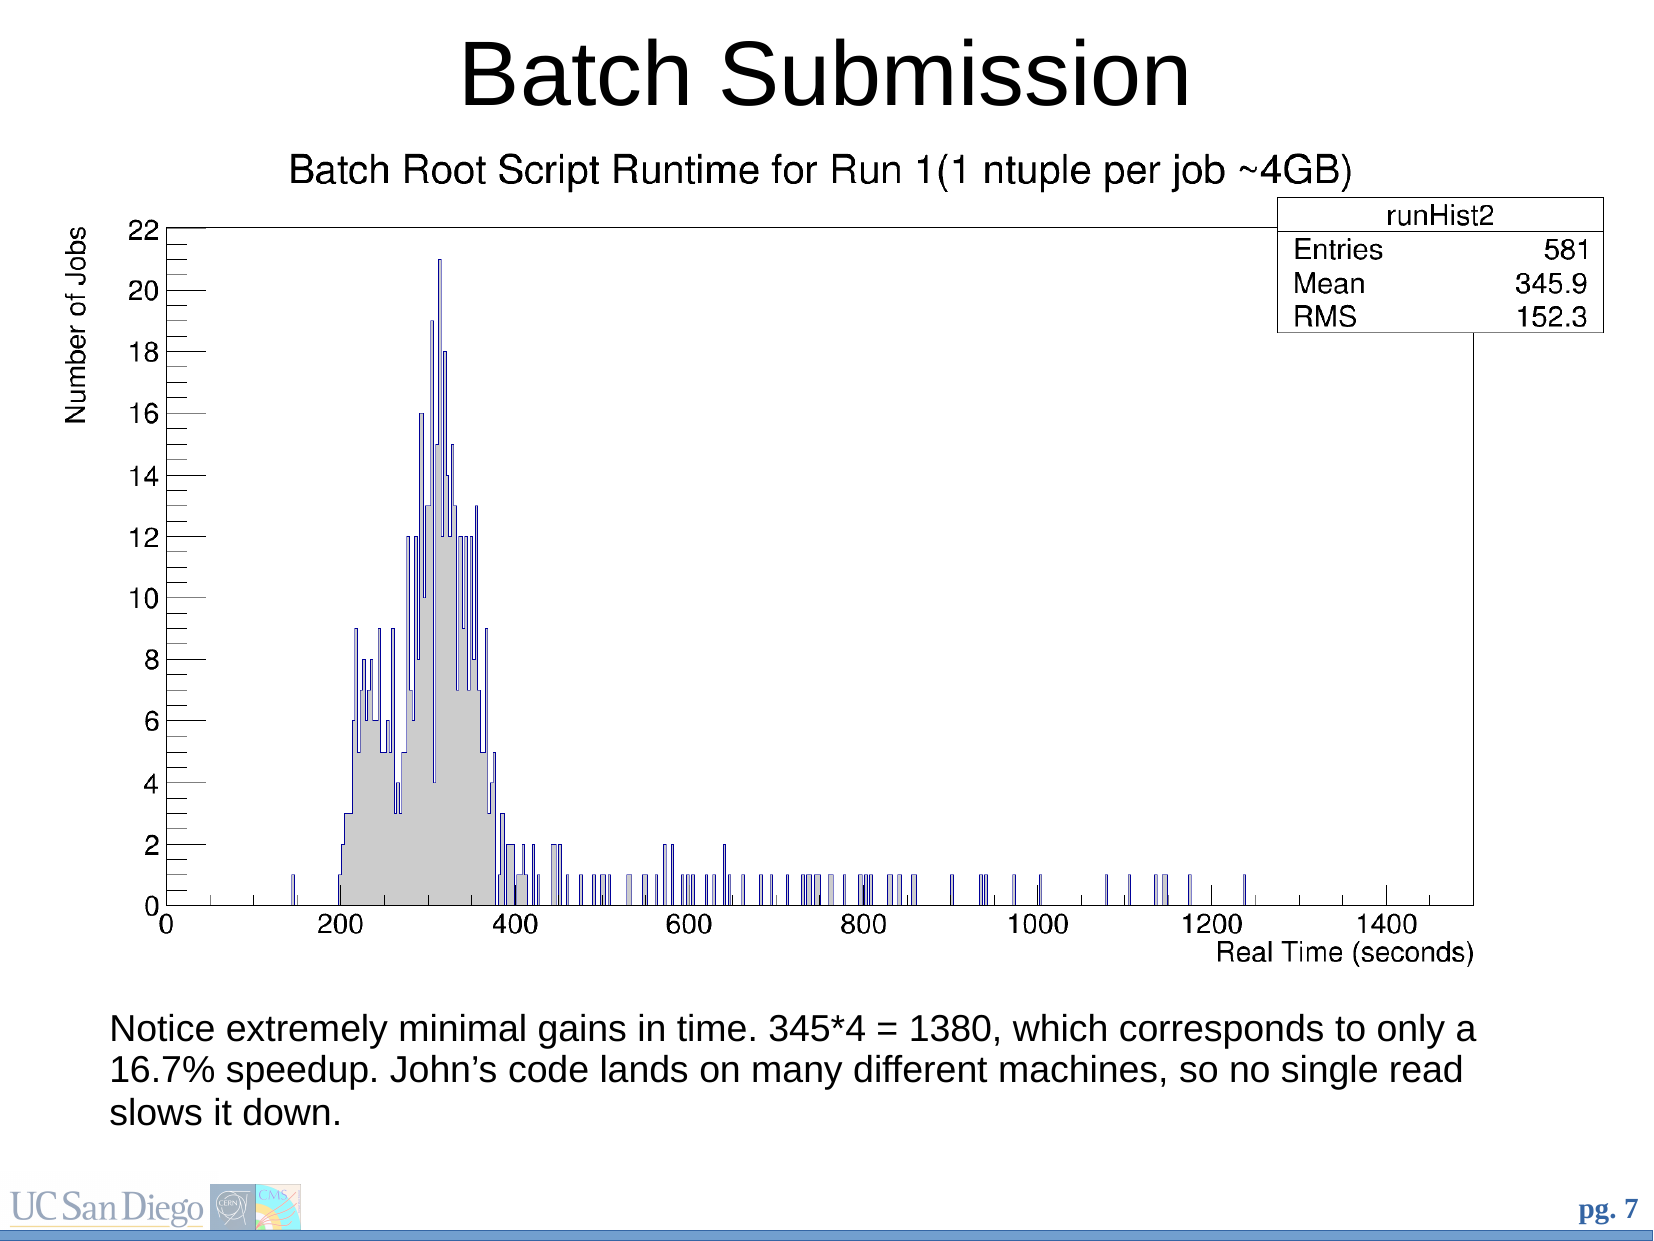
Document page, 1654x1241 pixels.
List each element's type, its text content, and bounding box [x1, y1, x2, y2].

title Batch Submission [82, 8, 1571, 139]
text_box Notice extremely minimal gains in time. 345*4 = 1380, which corresponds to only a 16.7% speedup. John’s code lands on many different machines, so no single read slows it down. [94, 999, 1565, 1141]
picture [3, 142, 1636, 990]
